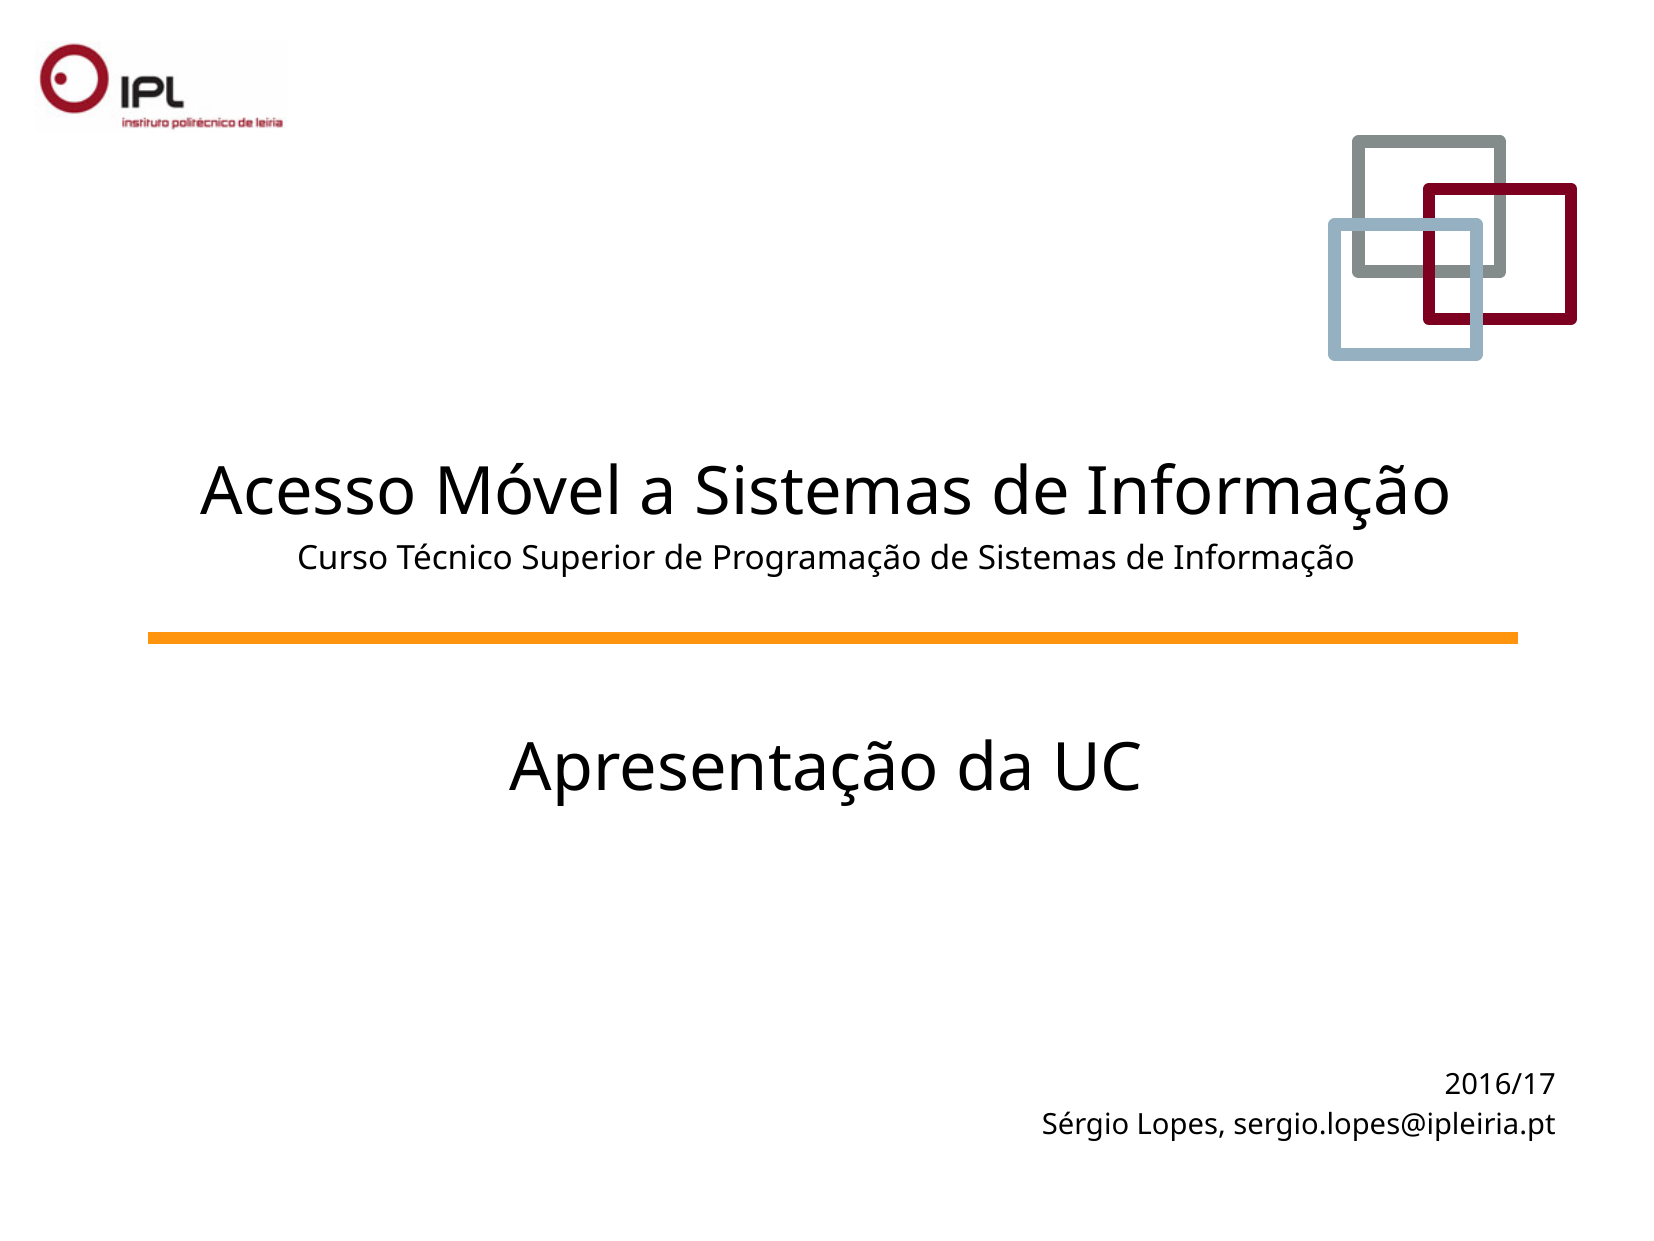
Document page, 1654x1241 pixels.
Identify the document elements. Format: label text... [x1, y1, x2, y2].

picture [35, 41, 291, 133]
subtitle Acesso Móvel a Sistemas de Informação Curso Técnico Superior de Programação de Sistemas de Informação [183, 372, 1471, 632]
subtitle Acesso Móvel a Sistemas de Informação Curso Técnico Superior de Programação de Sistemas de Informação [183, 644, 1471, 649]
text_box 2016/17 Sérgio Lopes, sergio.lopes@ipleiria.pt [933, 1055, 1571, 1151]
text_box Apresentação da UC [183, 649, 1471, 880]
